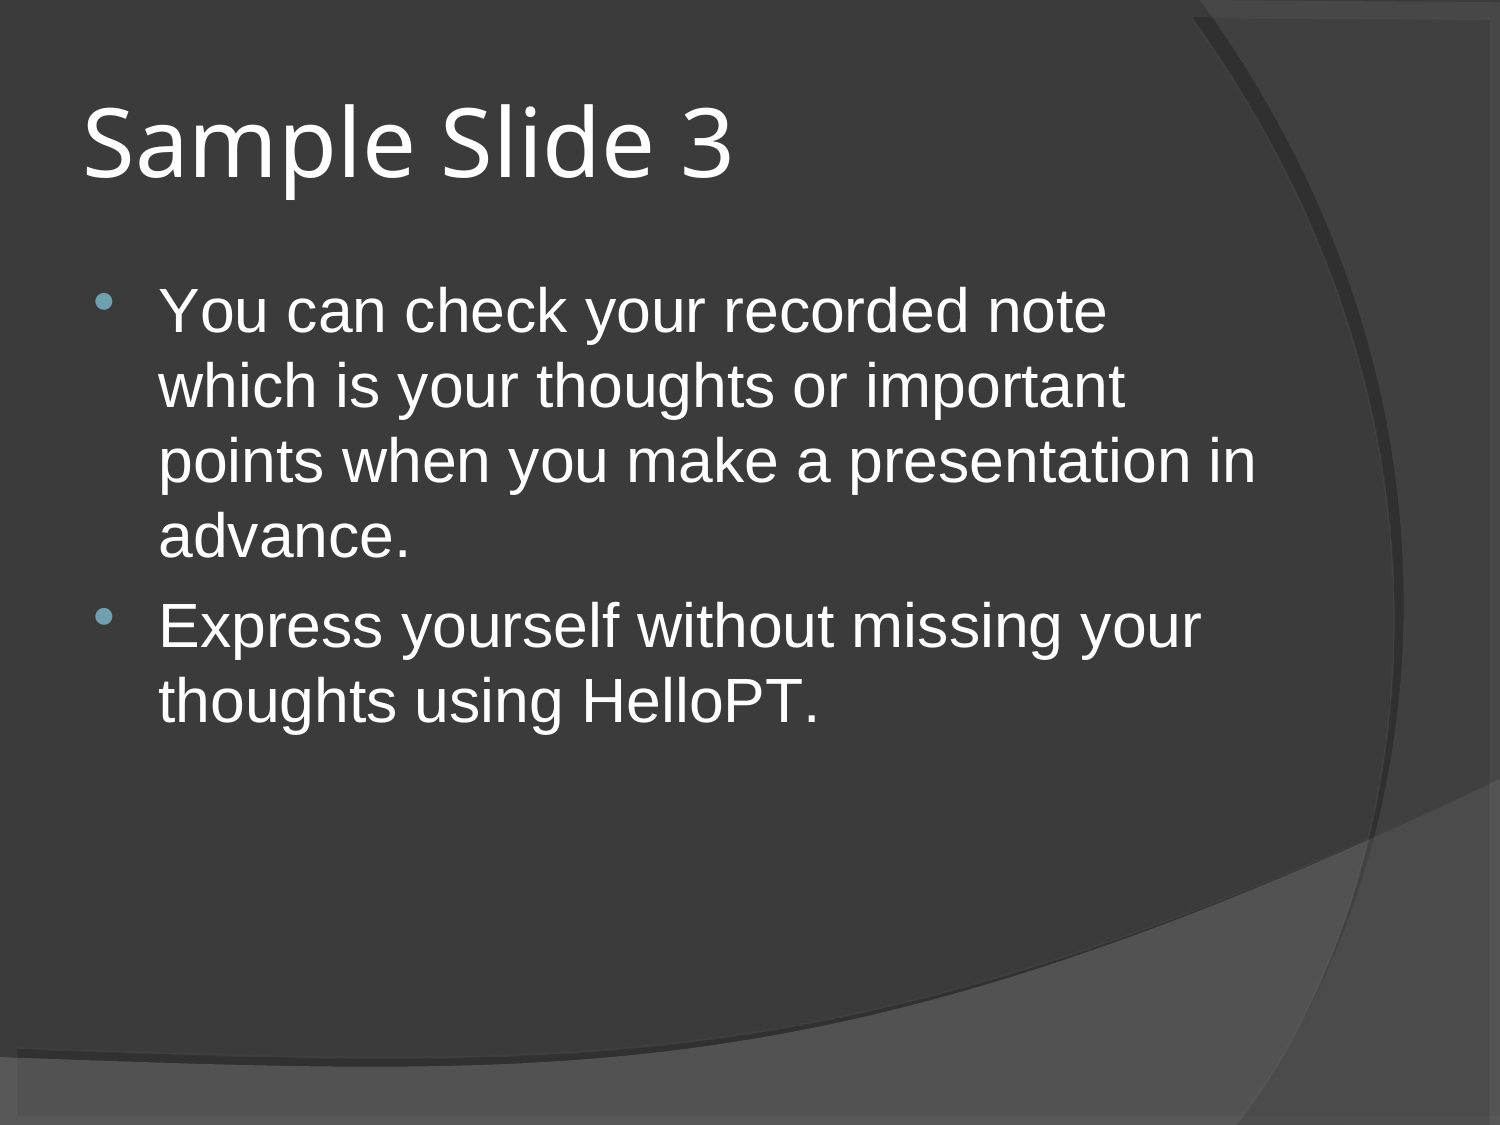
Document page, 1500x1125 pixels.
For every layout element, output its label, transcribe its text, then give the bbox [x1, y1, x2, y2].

list You can check your recorded note which is your thoughts or important points when you make a presentation in advance. Express yourself without missing your thoughts using HelloPT. [74, 262, 1300, 1006]
title Sample Slide 3 [74, 45, 1300, 233]
